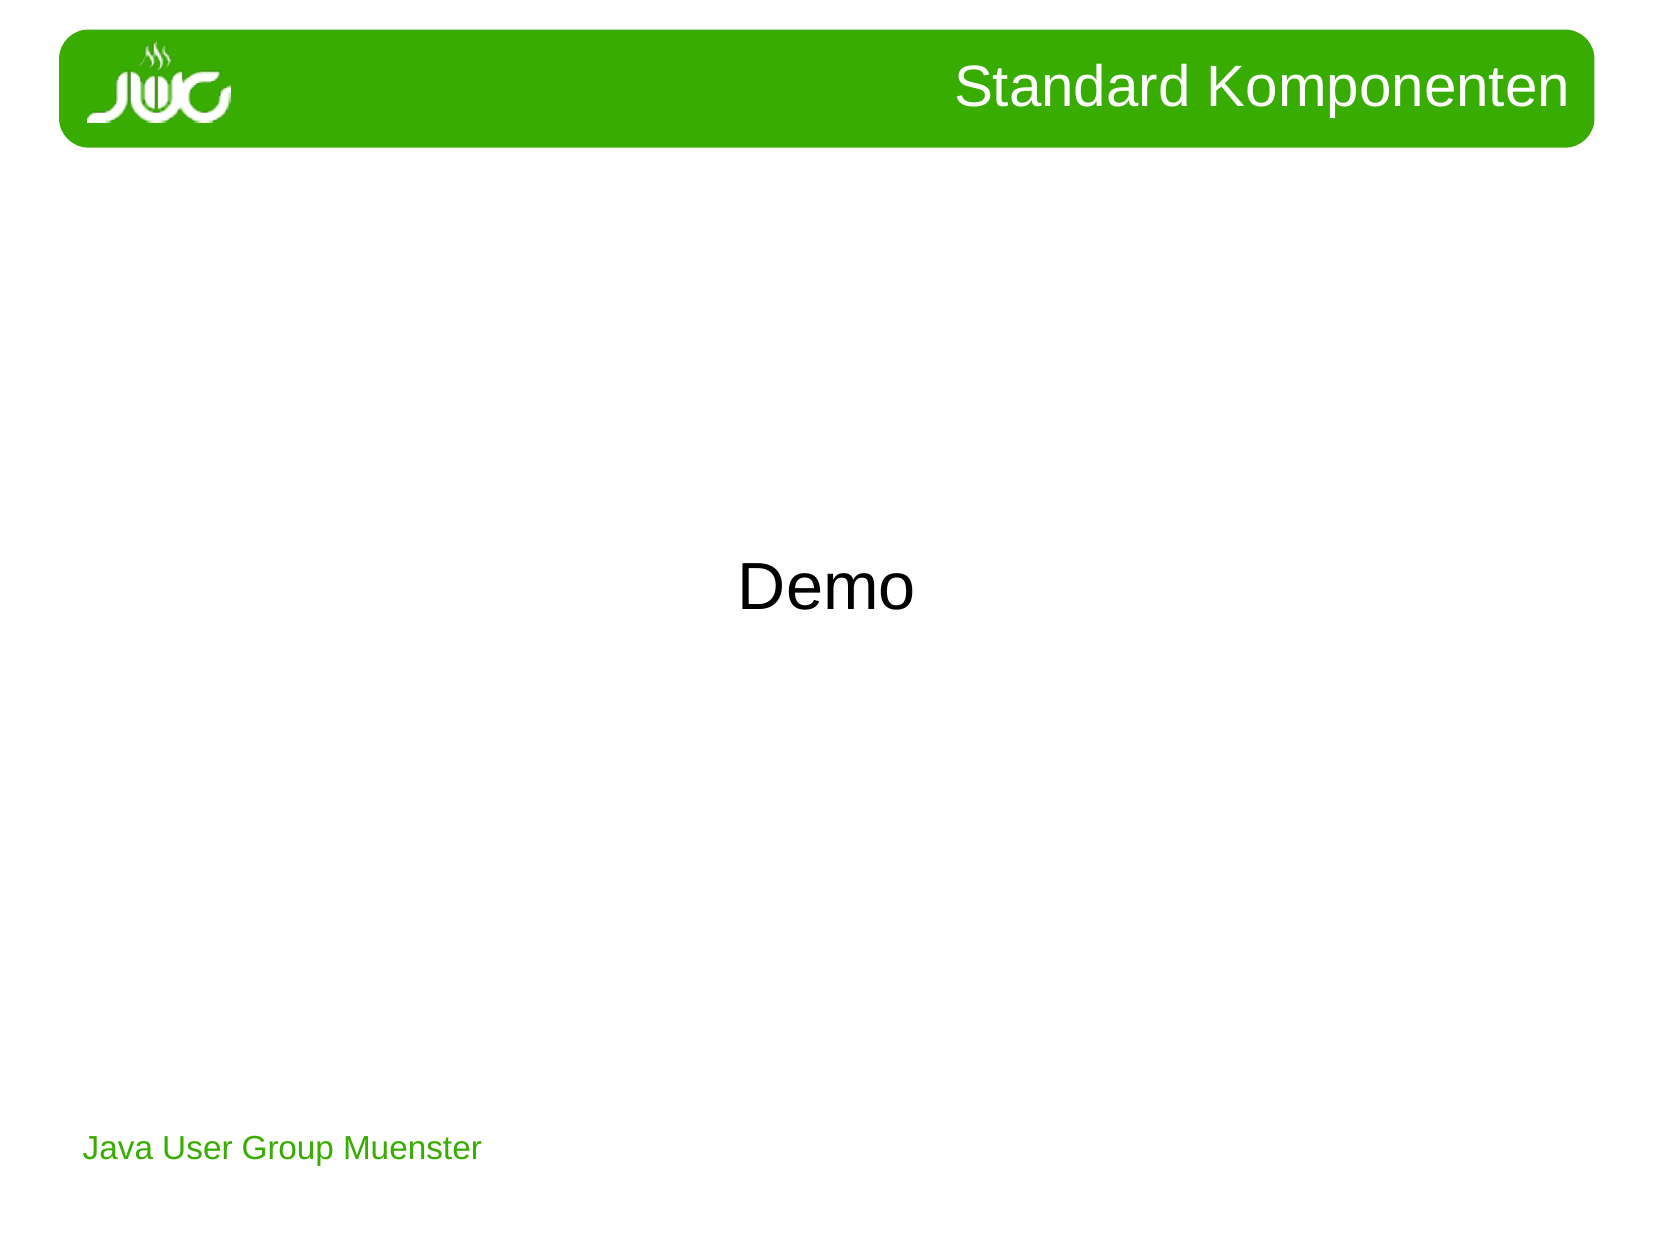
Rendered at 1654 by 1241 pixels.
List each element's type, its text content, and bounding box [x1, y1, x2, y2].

picture [87, 41, 231, 123]
subtitle Demo [82, 177, 1571, 996]
title Standard Komponenten [265, 37, 1571, 136]
